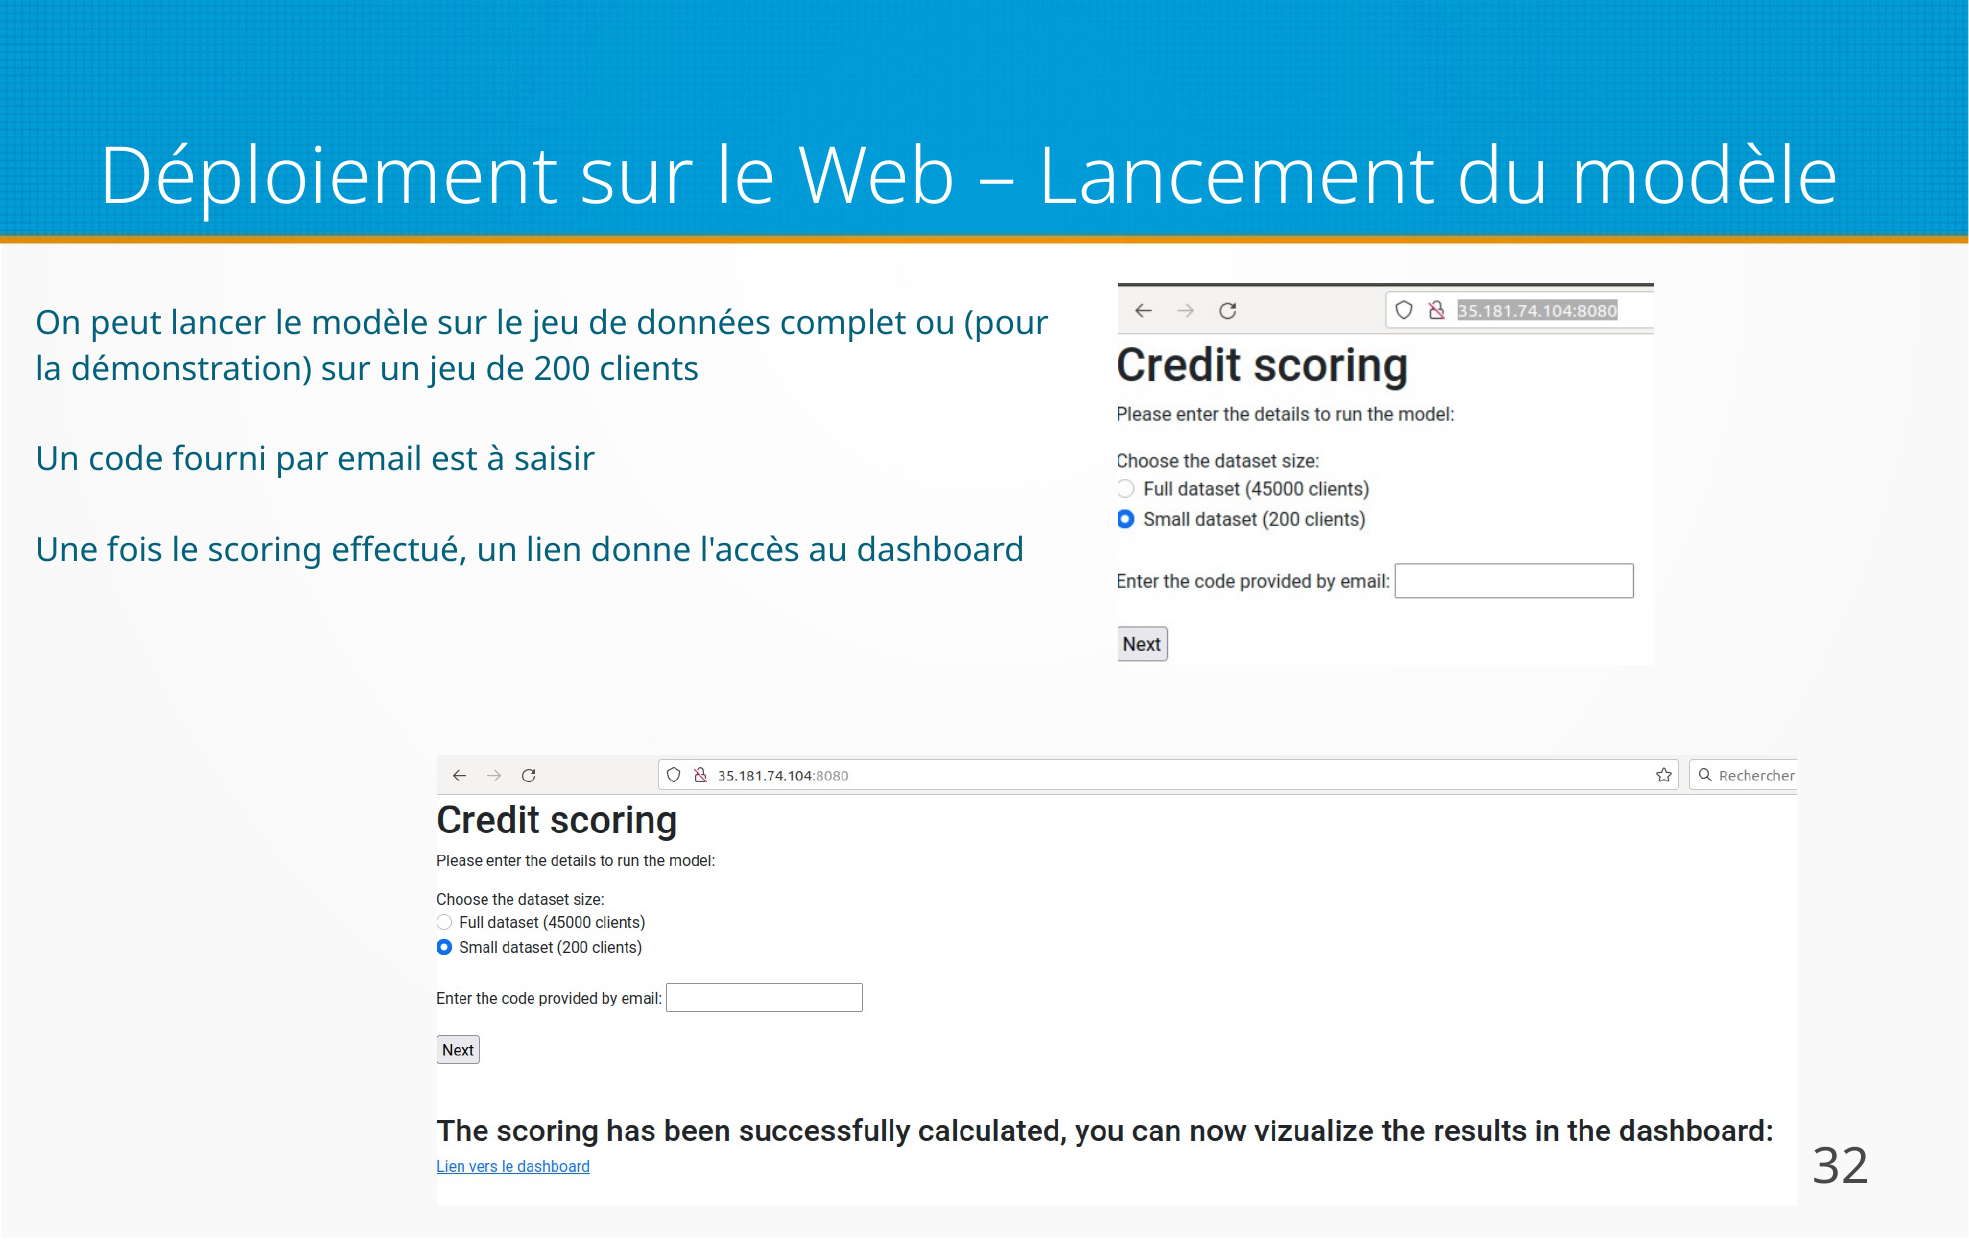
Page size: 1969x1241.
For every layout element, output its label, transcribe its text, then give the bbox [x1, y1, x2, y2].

text_box On peut lancer le modèle sur le jeu de données complet ou (pour la démonstration) sur un jeu de 200 clients Un code fourni par email est à saisir Une fois le scoring effectué, un lien donne l'accès au dashboard [29, 291, 1069, 579]
title Déploiement sur le Web – Lancement du modèle [98, 19, 1870, 227]
picture [0, 233, 1969, 1241]
